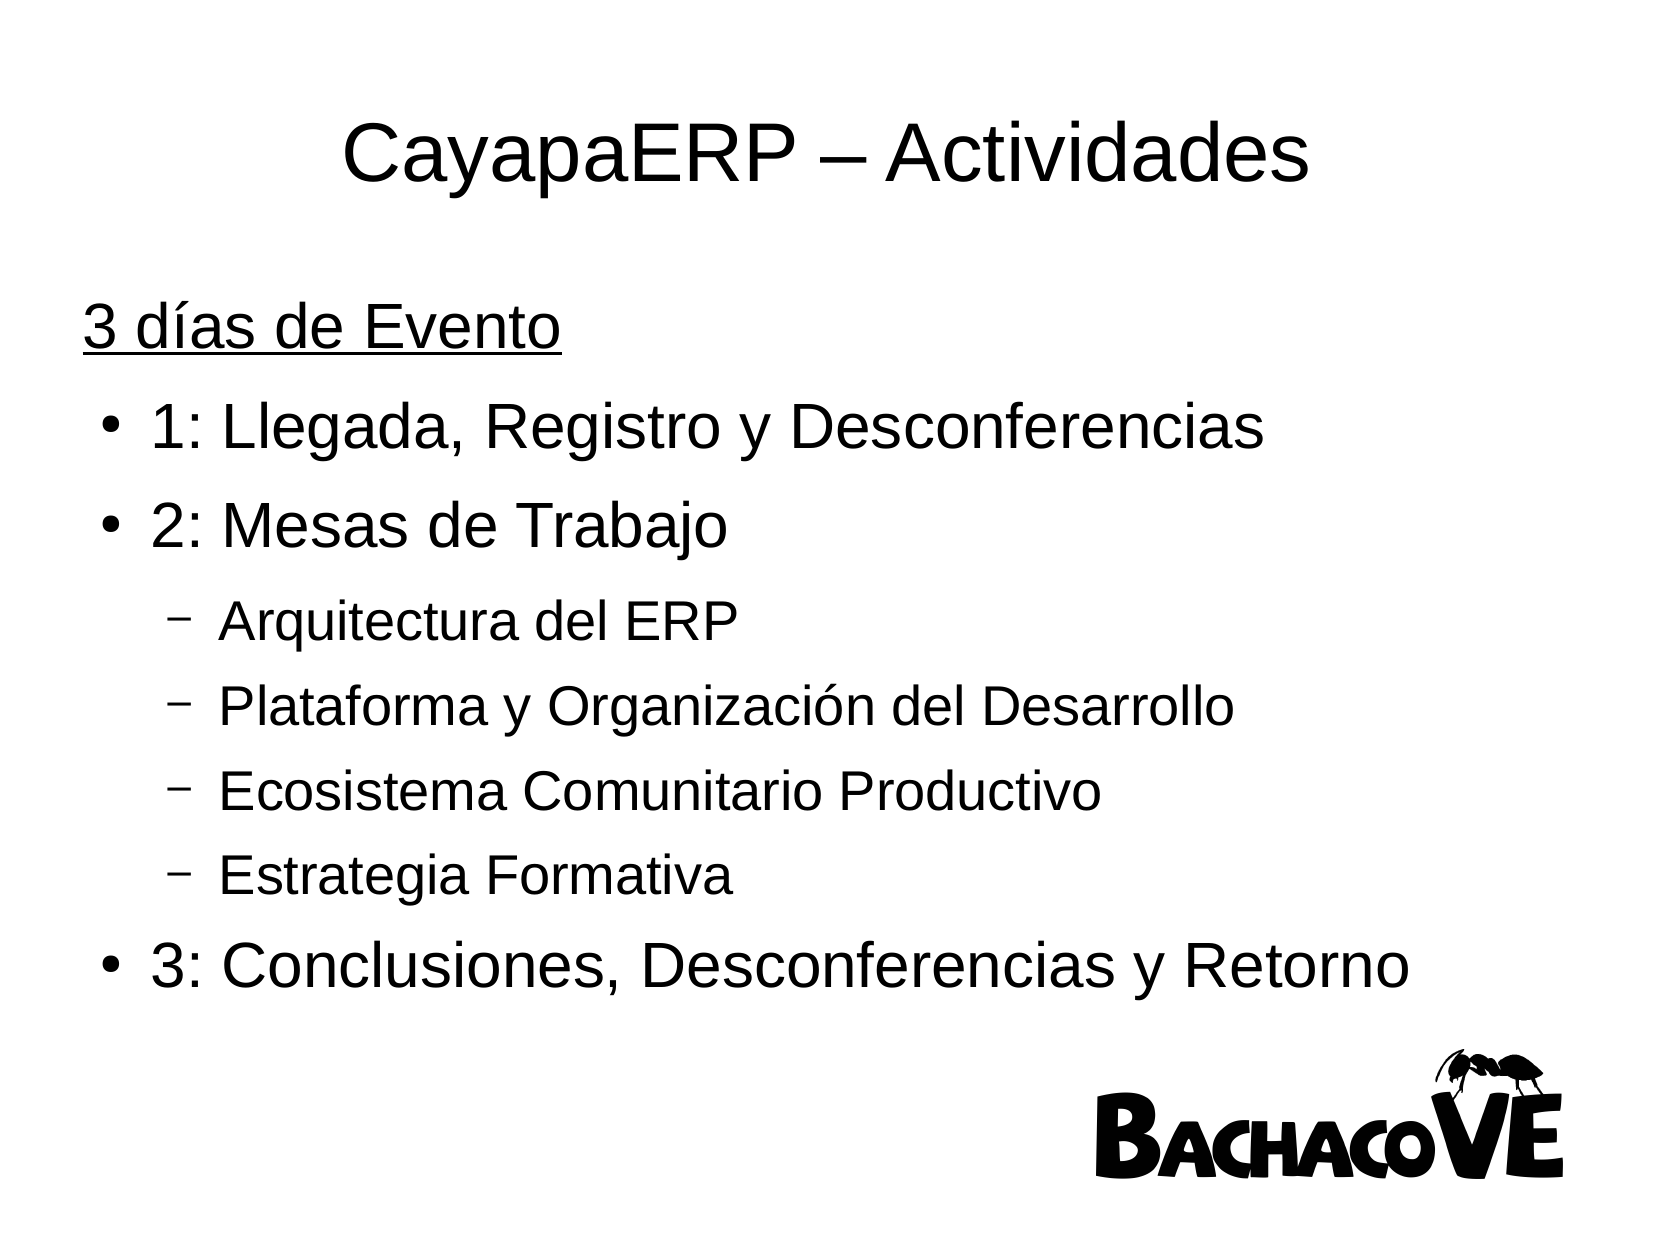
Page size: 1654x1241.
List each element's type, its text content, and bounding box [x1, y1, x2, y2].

picture [1096, 1049, 1563, 1179]
list 3 días de Evento 1: Llegada, Registro y Desconferencias 2: Mesas de Trabajo Arquitectura del ERP Plataforma y Organización del Desarrollo Ecosistema Comunitario Productivo Estrategia Formativa 3: Conclusiones, Desconferencias y Retorno [82, 290, 1538, 1010]
title CayapaERP – Actividades [82, 49, 1571, 257]
